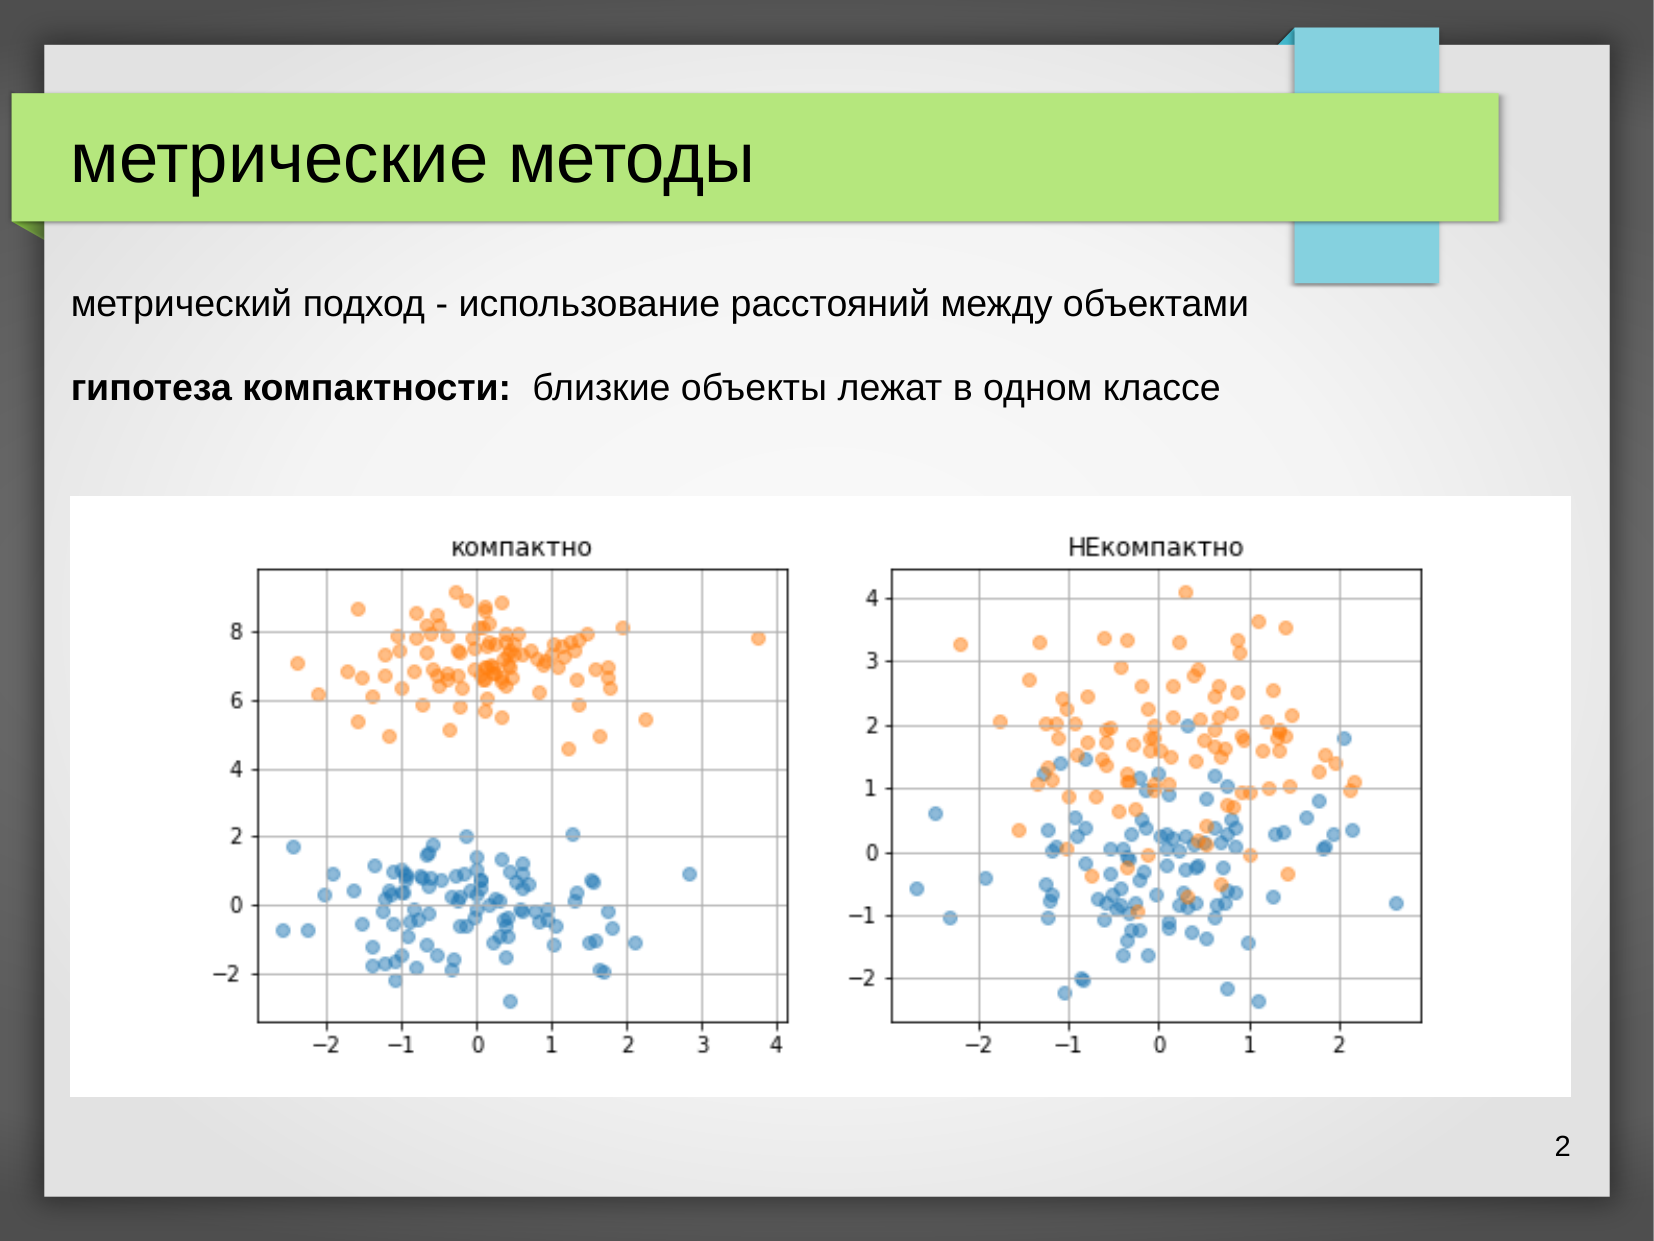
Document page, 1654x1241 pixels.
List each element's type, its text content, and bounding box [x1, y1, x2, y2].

title метрические методы [70, 118, 1205, 199]
subtitle метрический подход - использование расстояний между объектами гипотеза компактности: близкие объекты лежат в одном классе [70, 271, 1560, 461]
picture [0, 0, 1654, 1241]
